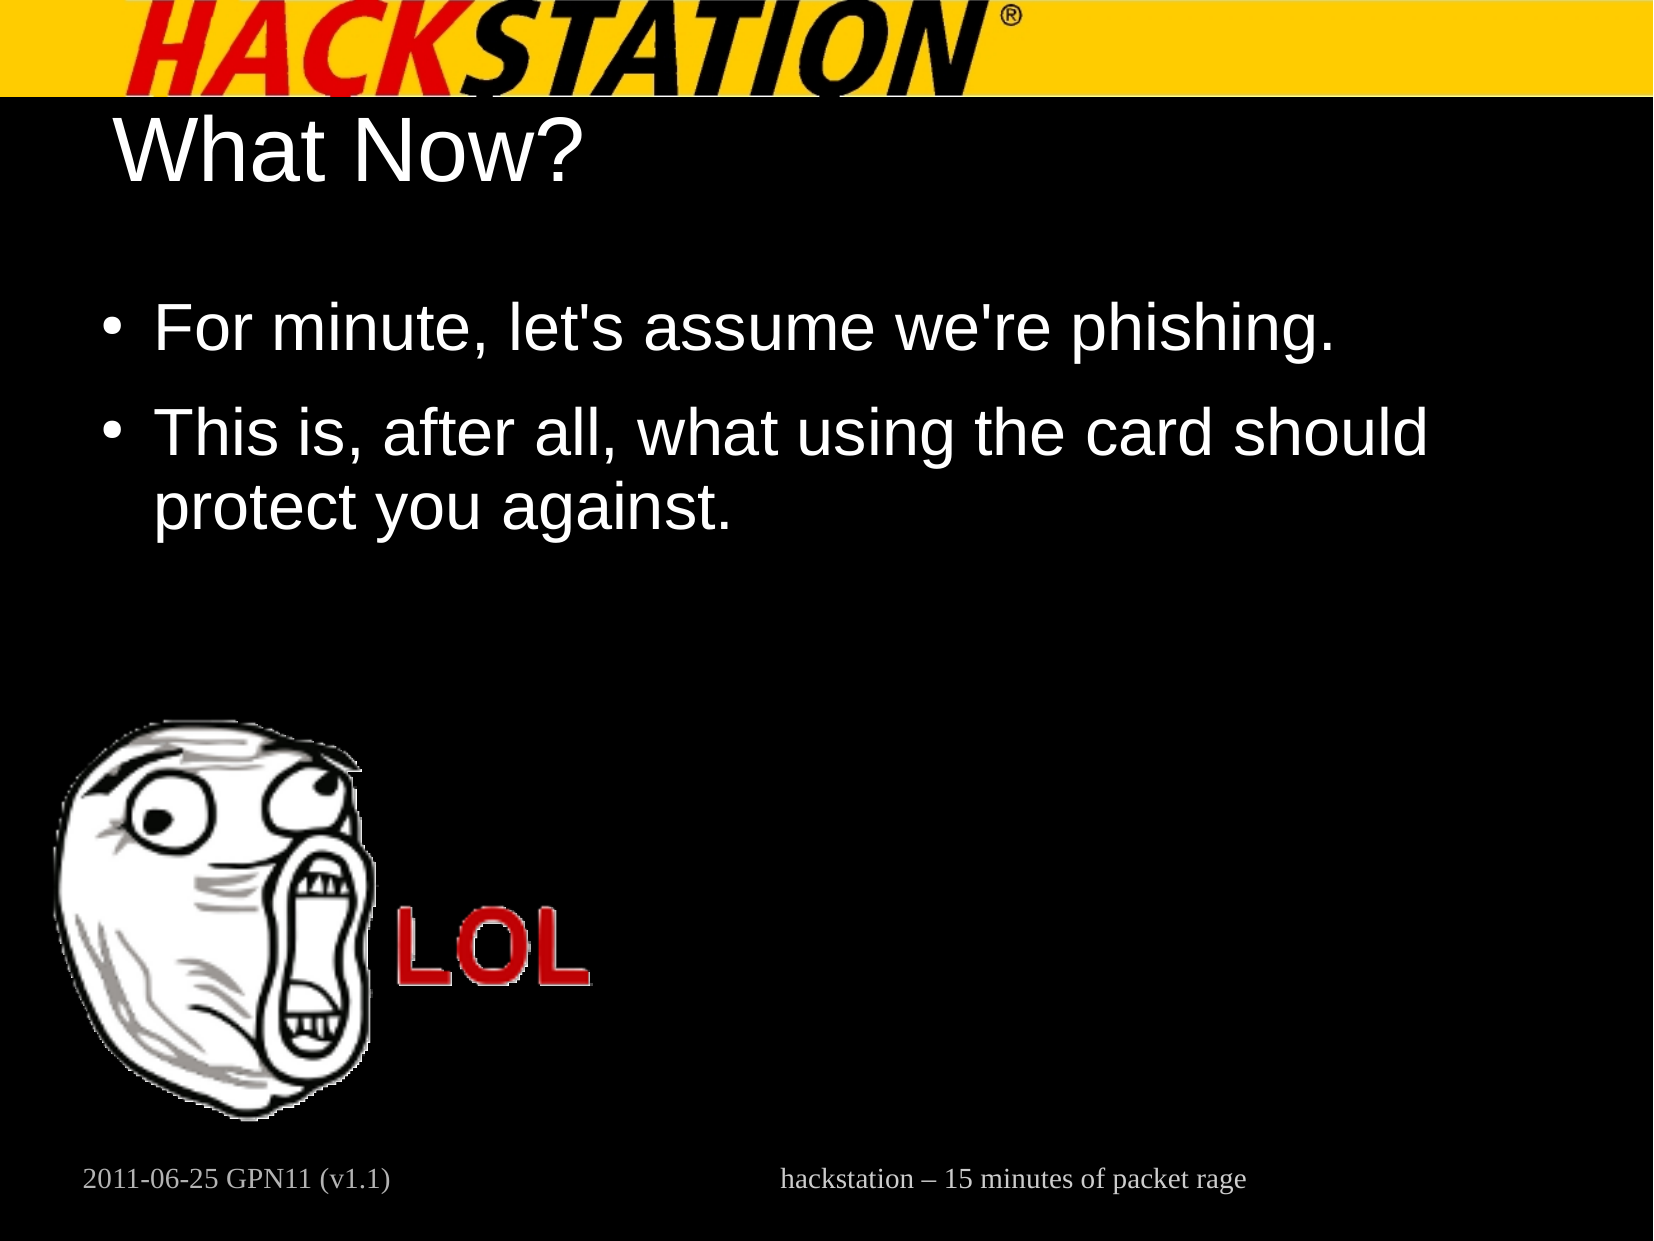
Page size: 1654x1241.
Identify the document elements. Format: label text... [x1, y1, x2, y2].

picture [0, 0, 1653, 97]
title What Now? [112, 75, 1571, 226]
picture [37, 712, 601, 1135]
list For minute, let's assume we're phishing. This is, after all, what using the card should protect you against. [82, 290, 1571, 1109]
